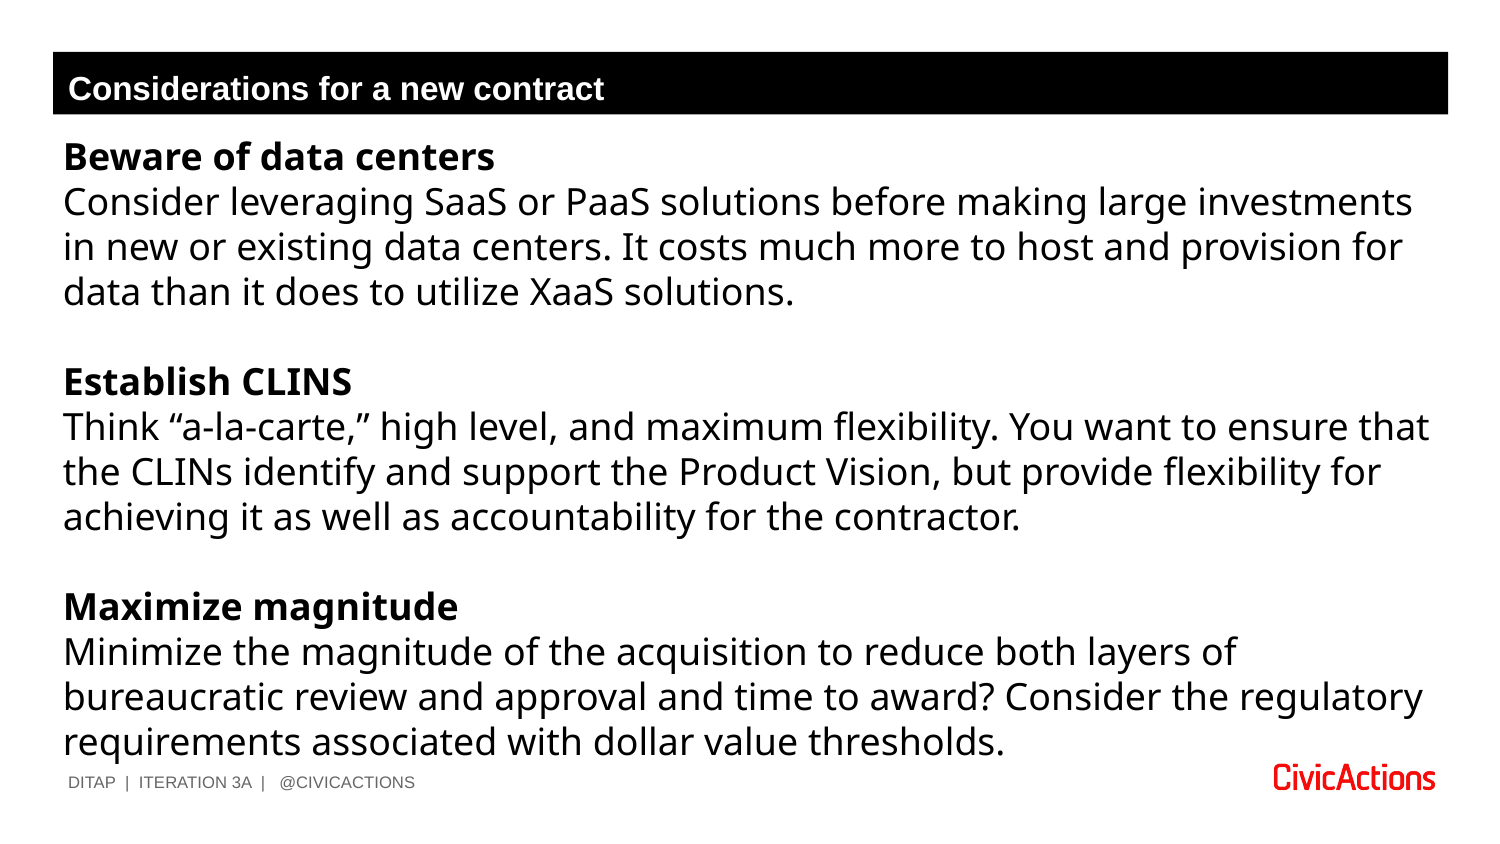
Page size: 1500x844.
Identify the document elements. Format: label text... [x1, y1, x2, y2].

list Beware of data centers Consider leveraging SaaS or PaaS solutions before making large investments in new or existing data centers. It costs much more to host and provision for data than it does to utilize XaaS solutions. Establish CLINS Think “a-la-carte,” high level, and maximum flexibility. You want to ensure that the CLINs identify and support the Product Vision, but provide flexibility for achieving it as well as accountability for the contractor. Maximize magnitude Minimize the magnitude of the acquisition to reduce both layers of bureaucratic review and approval and time to award? Consider the regulatory requirements associated with dollar value thresholds. [53, 123, 1449, 605]
title Considerations for a new contract [53, 51, 1449, 115]
picture [1271, 758, 1438, 795]
